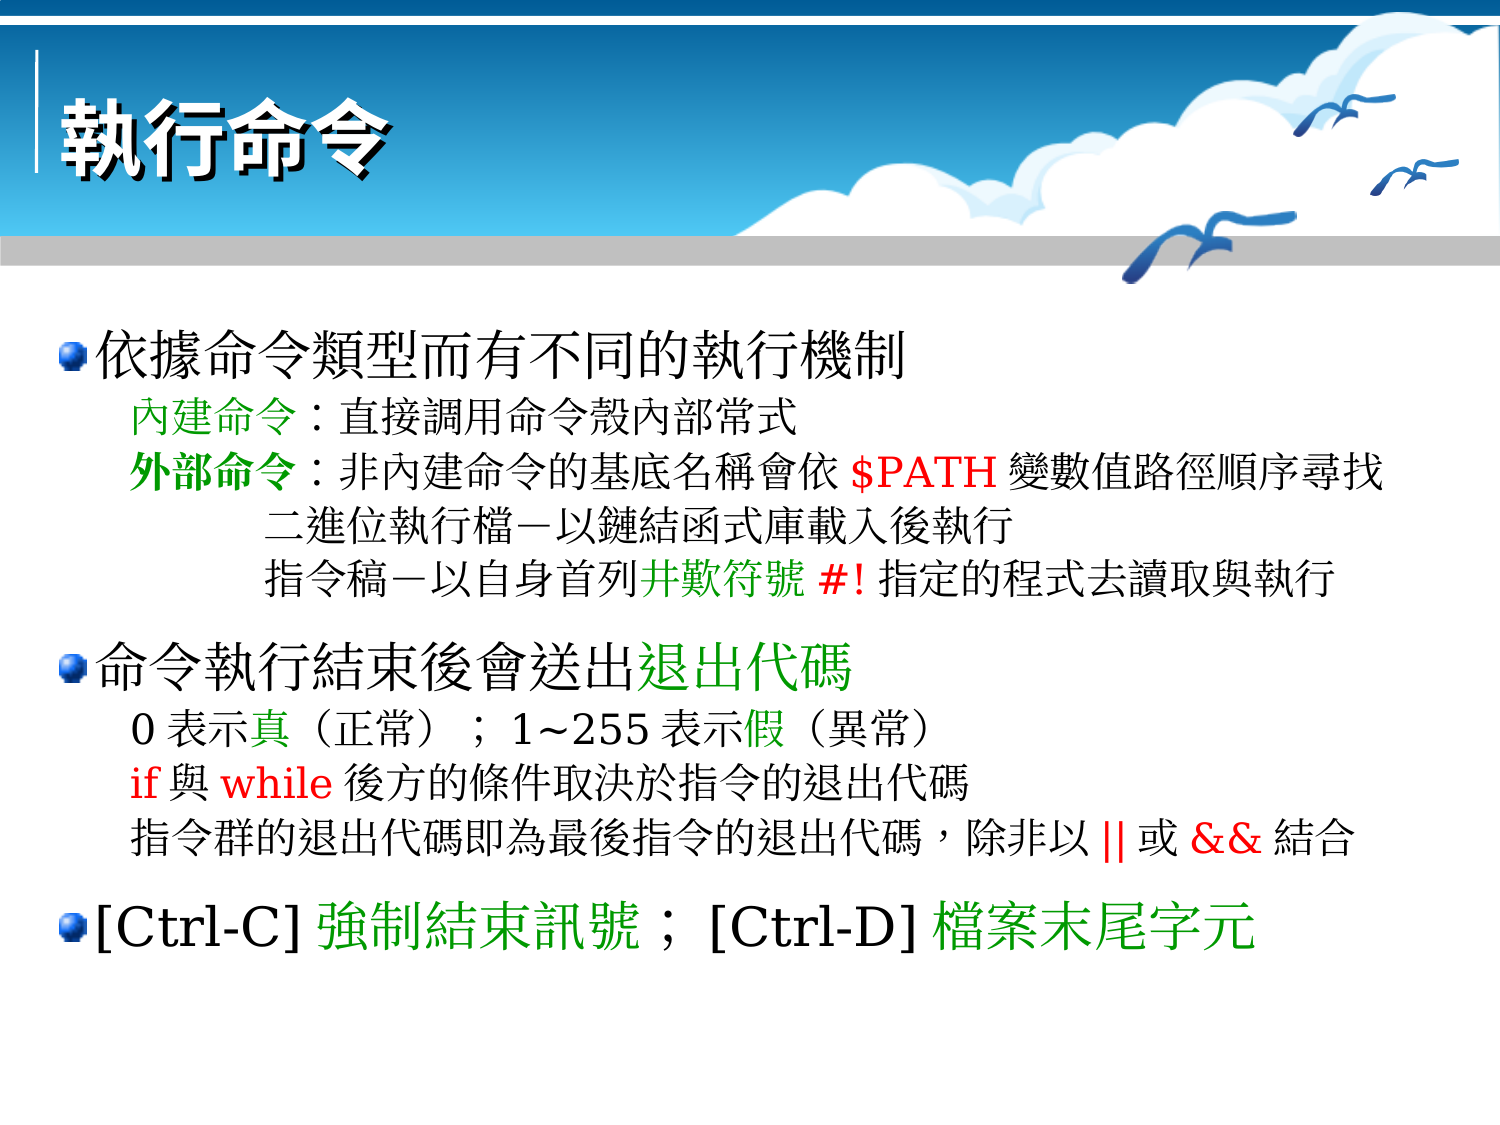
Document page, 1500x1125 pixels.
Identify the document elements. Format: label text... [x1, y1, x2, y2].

picture [730, 12, 1500, 284]
title 執行命令 [59, 86, 1465, 186]
list 依據命令類型而有不同的執行機制 內建命令：直接調用命令殼內部常式 外部命令：非內建命令的基底名稱會依$PATH變數值路徑順序尋找 二進位執行檔－以鏈結函式庫載入後執行 指令稿－以自身首列井歎符號#!指定的程式去讀取與執行 命令執行結束後會送出退出代碼 0表示真（正常）；1~255表示假（異常） if與while後方的條件取決於指令的退出代碼 指令群的退出代碼即為最後指令的退出代碼，除非以||或&&結合 [Ctrl-C]強制結束訊號；[Ctrl-D]檔案末尾字元 [59, 324, 1441, 1042]
